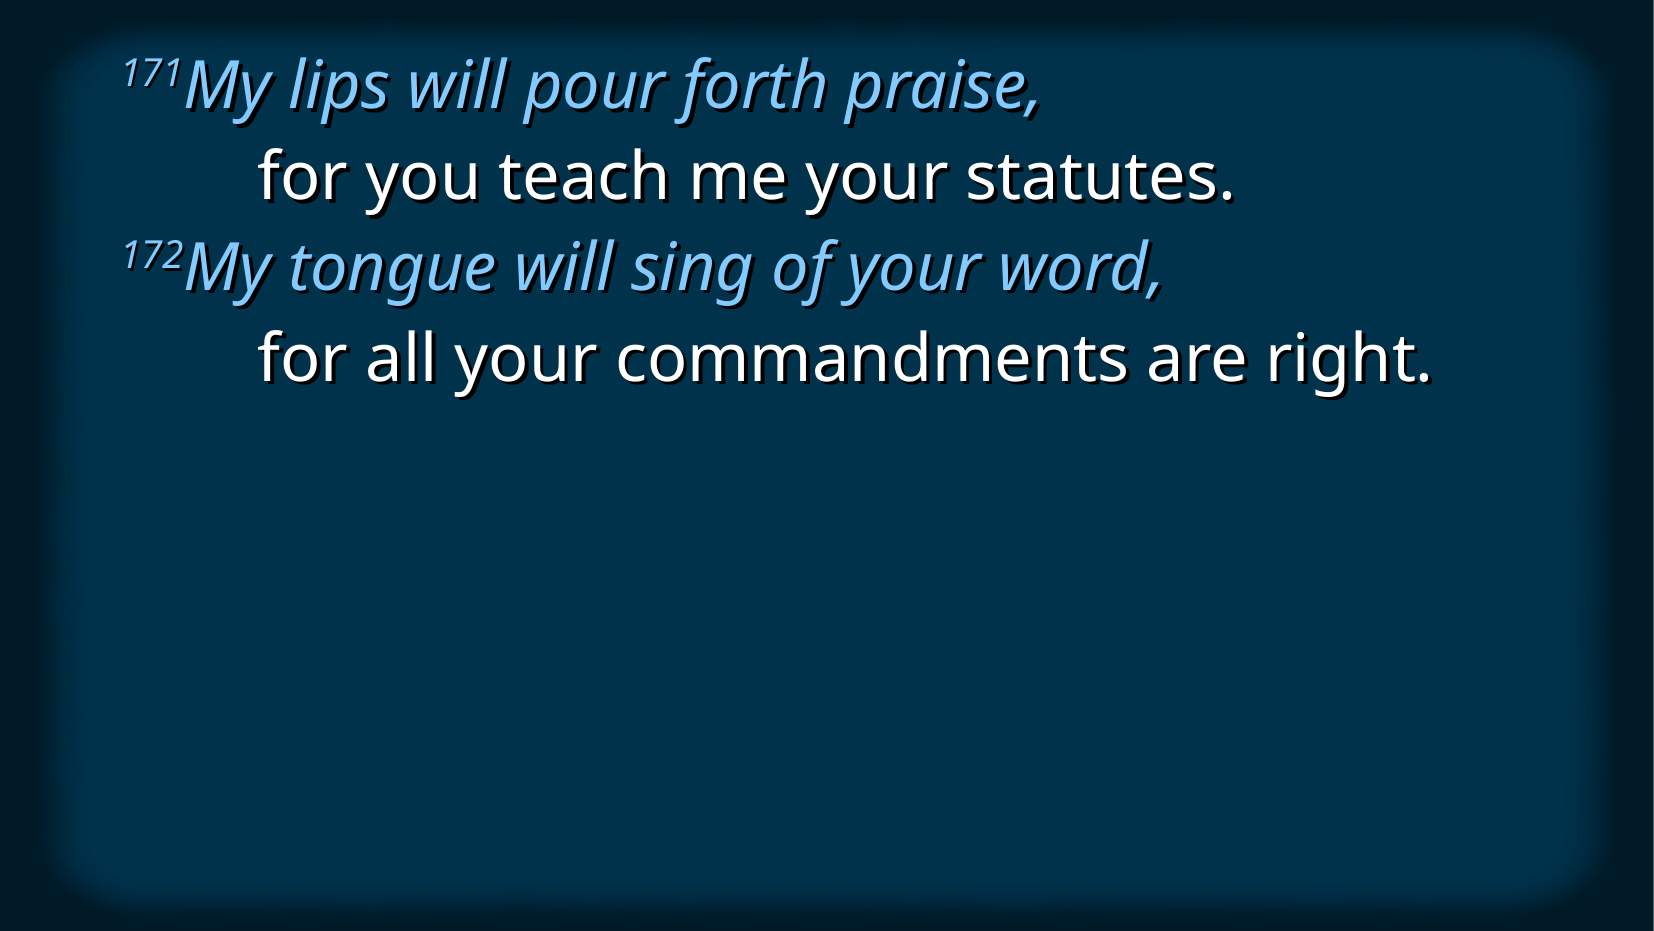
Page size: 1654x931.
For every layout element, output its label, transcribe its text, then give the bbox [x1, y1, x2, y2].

picture [0, 0, 1654, 931]
text_box 171My lips will pour forth praise, for you teach me your statutes. 172My tongue will sing of your word, for all your commandments are right. [105, 30, 1576, 400]
